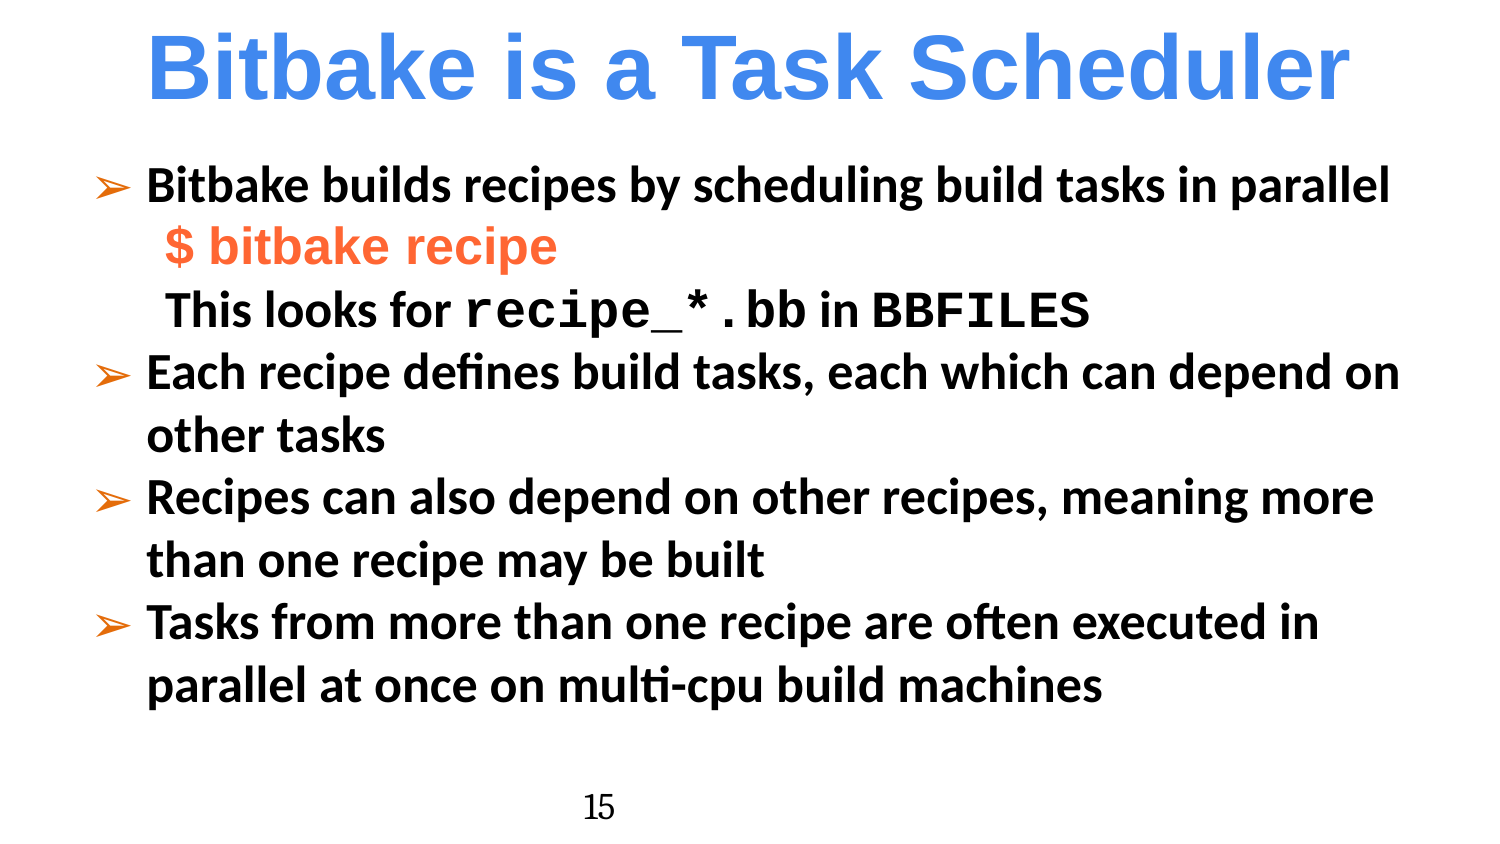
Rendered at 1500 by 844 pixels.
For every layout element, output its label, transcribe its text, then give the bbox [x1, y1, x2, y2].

text_box <number> [475, 782, 631, 827]
text_box Bitbake builds recipes by scheduling build tasks in parallel $ bitbake recipe This looks for recipe_*.bb in BBFILES Each recipe defines build tasks, each which can depend on other tasks Recipes can also depend on other recipes, meaning more than one recipe may be built Tasks from more than one recipe are often executed in parallel at once on multi-cpu build machines [75, 142, 1425, 754]
text_box Bitbake is a Task Scheduler [75, 10, 1425, 115]
